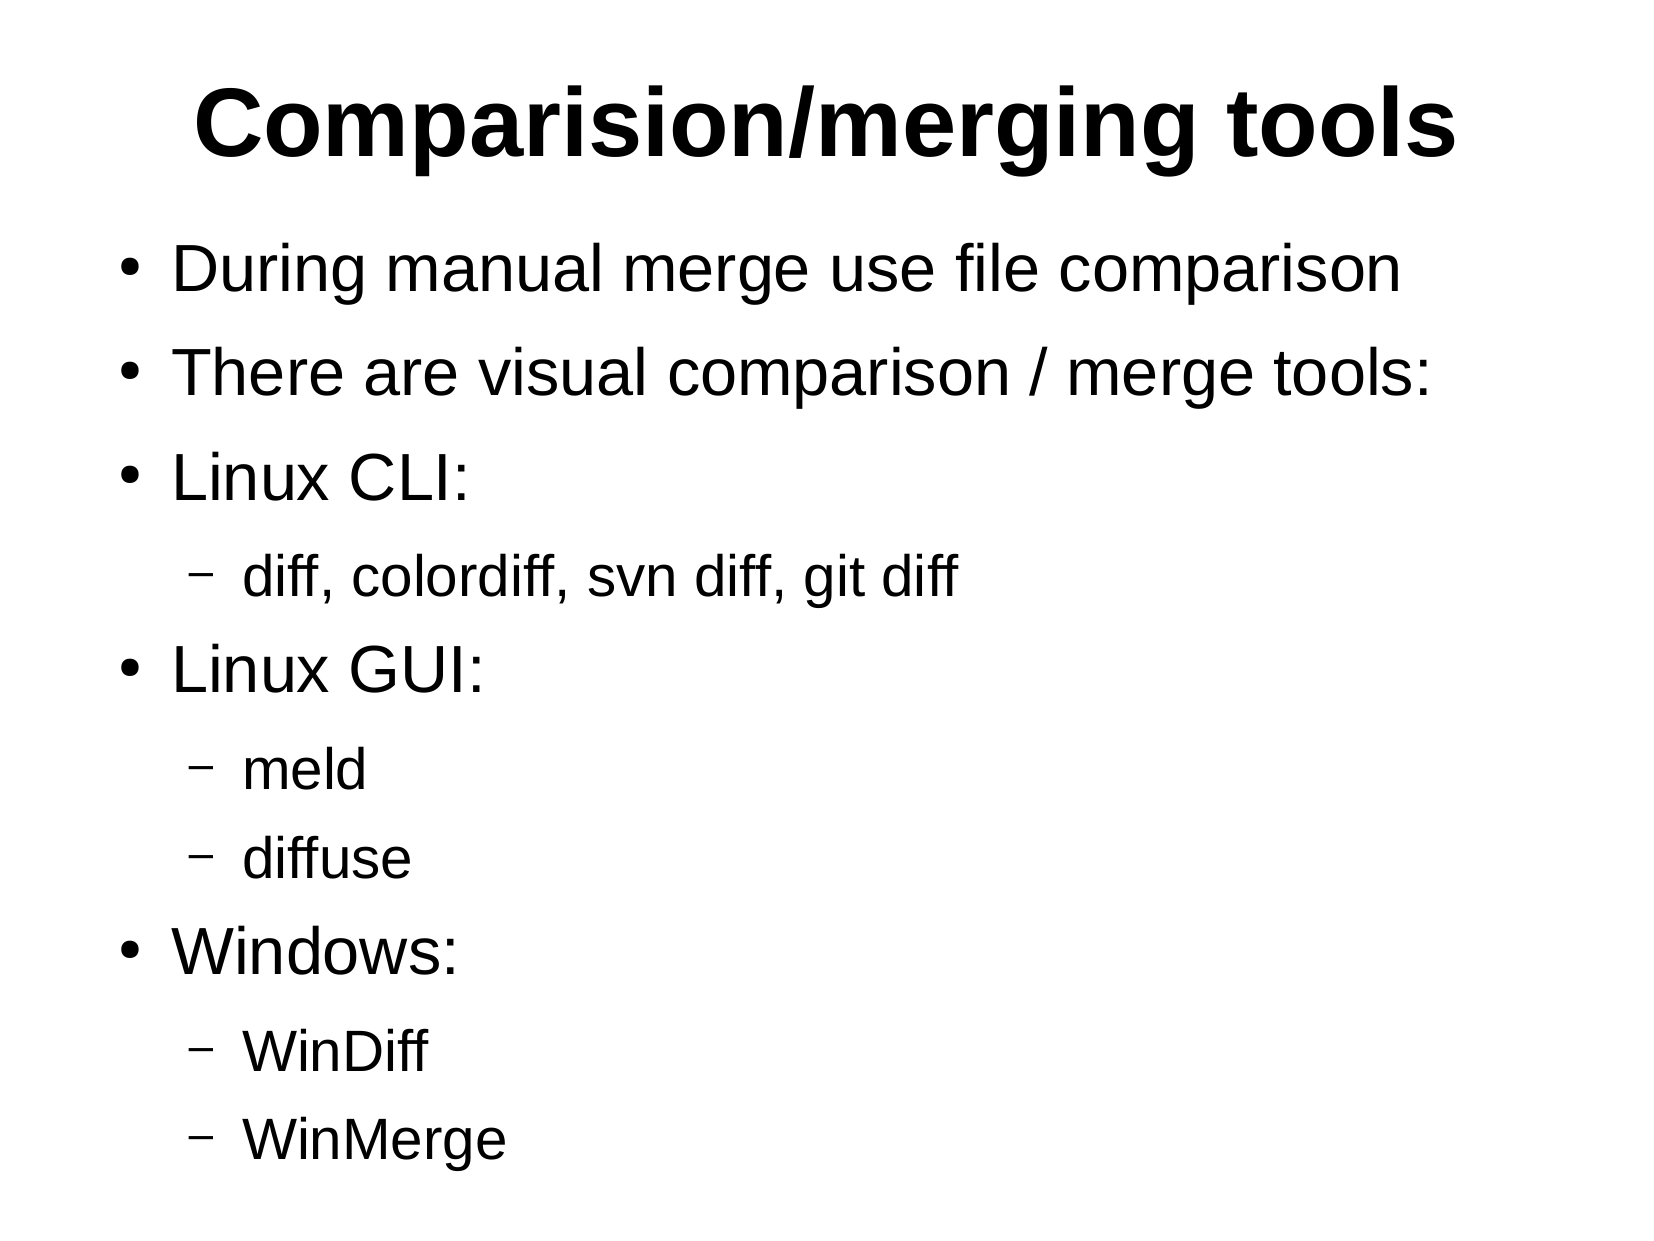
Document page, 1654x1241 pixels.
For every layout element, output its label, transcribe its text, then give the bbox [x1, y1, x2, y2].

title Comparision/merging tools [82, 49, 1571, 196]
list During manual merge use file comparison There are visual comparison / merge tools: Linux CLI: diff, colordiff, svn diff, git diff Linux GUI: meld diffuse Windows: WinDiff WinMerge [82, 225, 1538, 1186]
